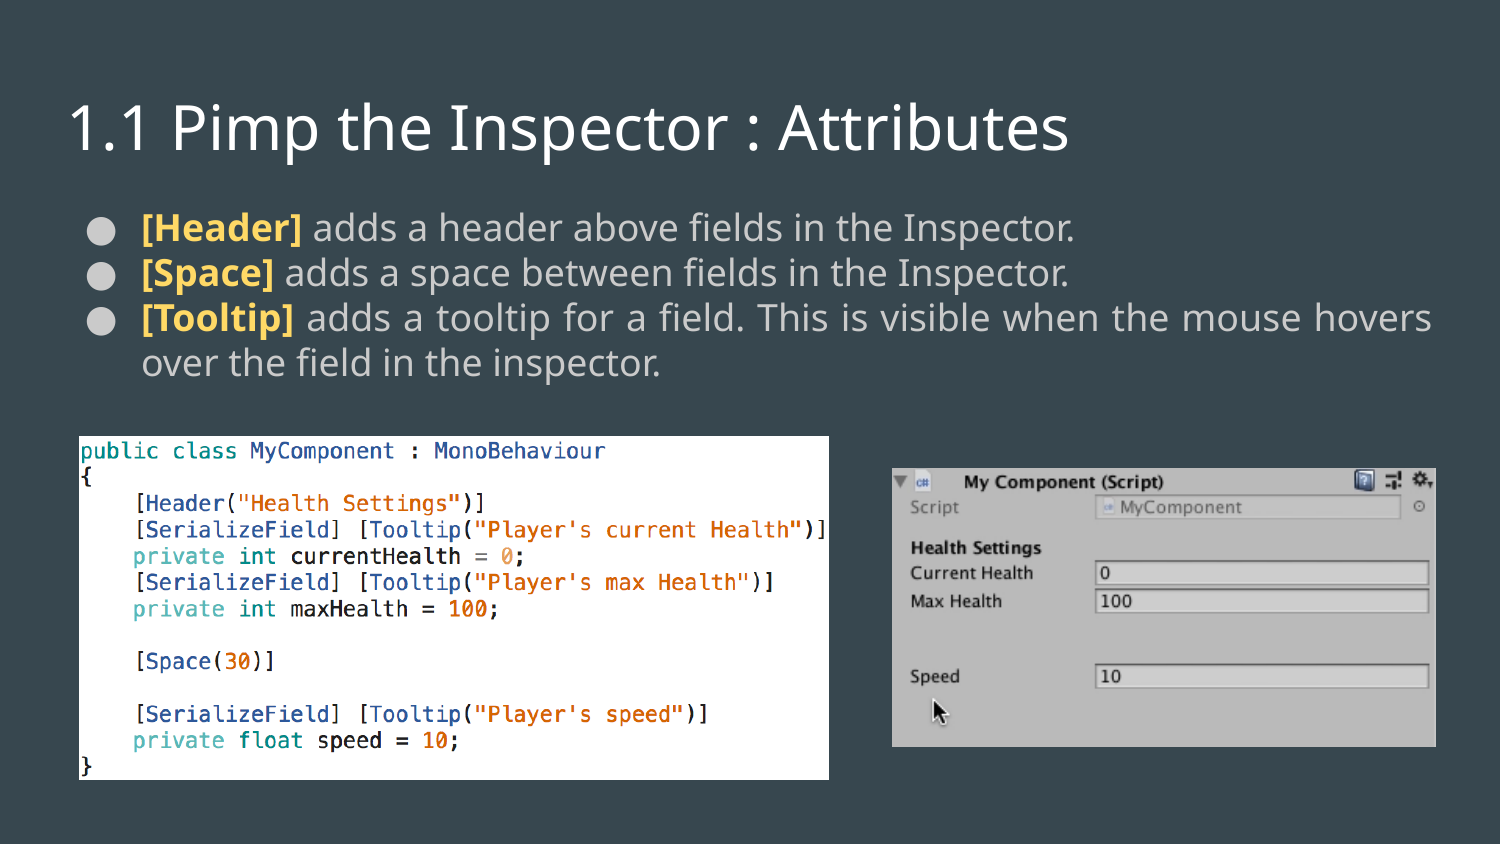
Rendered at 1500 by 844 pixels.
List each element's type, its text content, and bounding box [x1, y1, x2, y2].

list [Header] adds a header above fields in the Inspector. [Space] adds a space between fields in the Inspector. [Tooltip] adds a tooltip for a field. This is visible when the mouse hovers over the field in the inspector. [51, 189, 1449, 750]
picture [892, 468, 1436, 747]
title 1.1 Pimp the Inspector : Attributes [51, 72, 1449, 167]
picture [79, 436, 829, 780]
